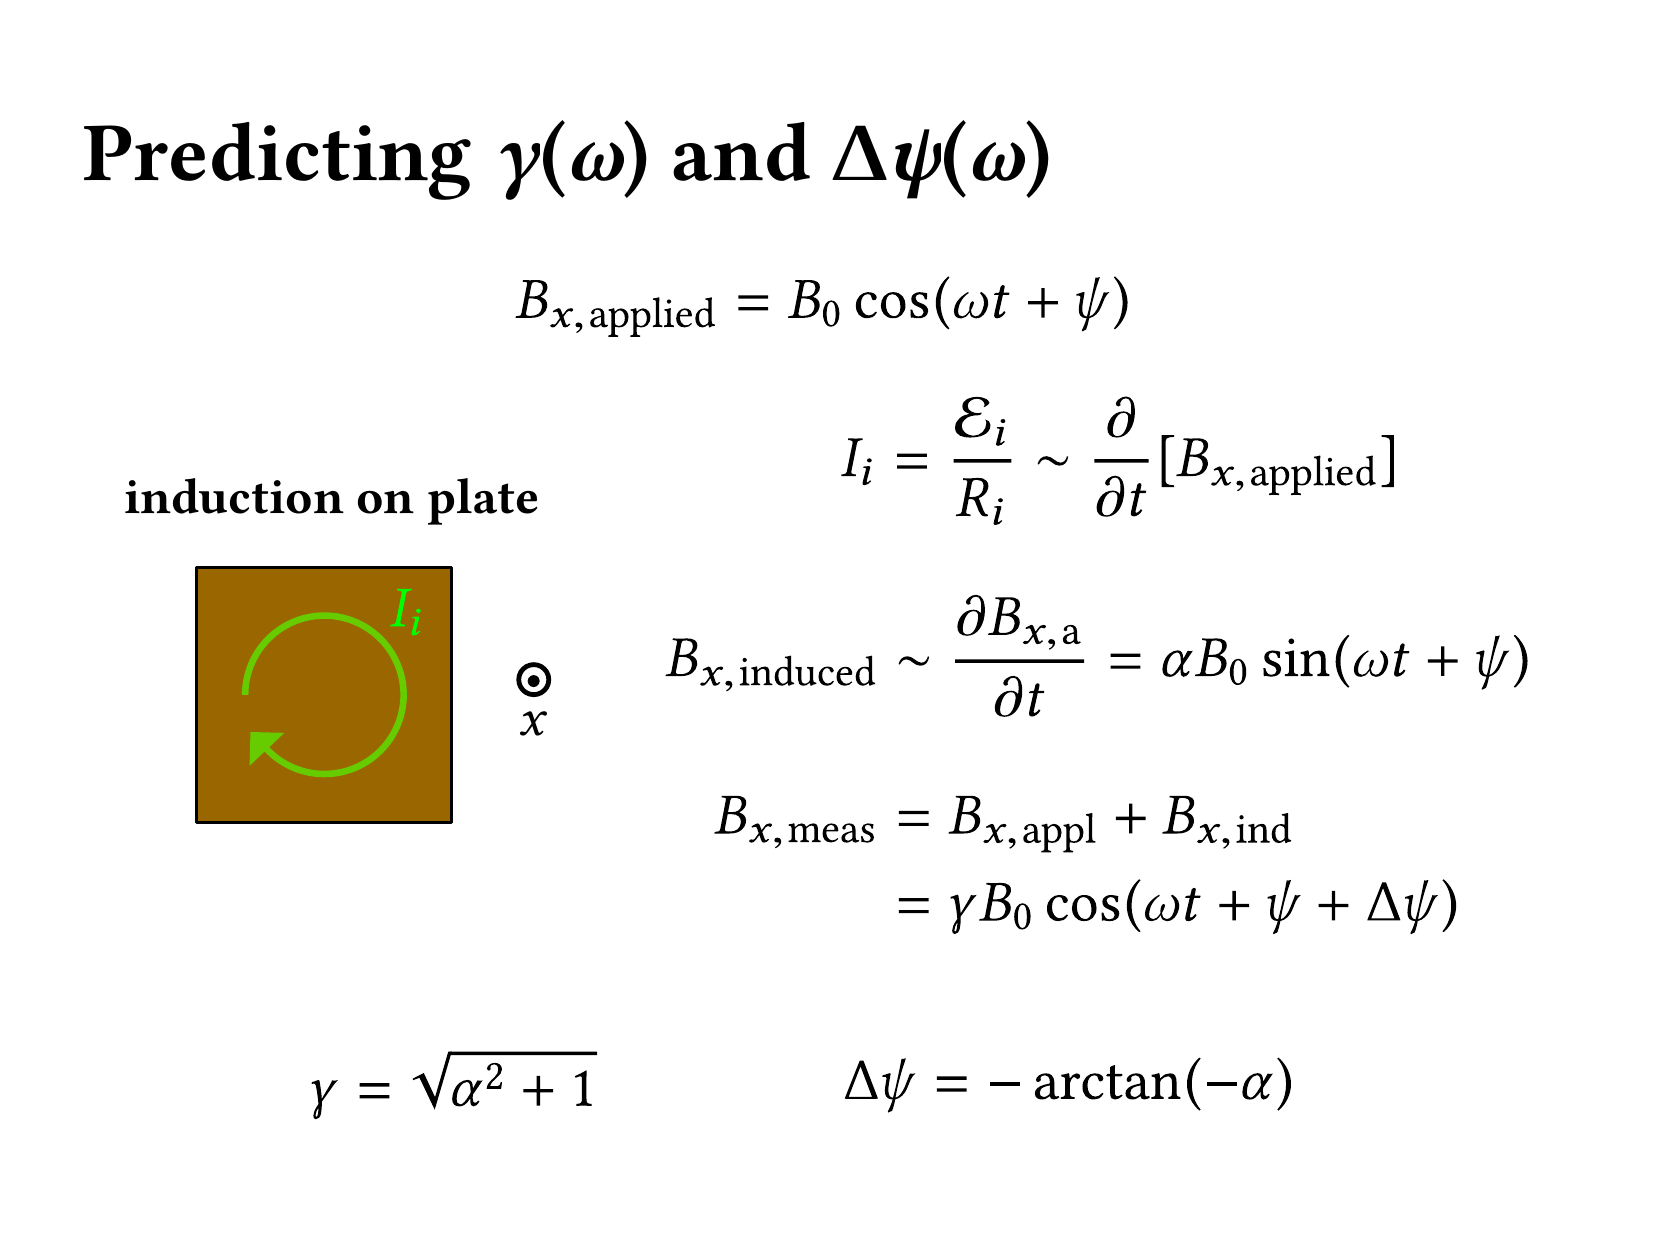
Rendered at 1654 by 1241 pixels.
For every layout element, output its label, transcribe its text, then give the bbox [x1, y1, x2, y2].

text_box [305, 1051, 598, 1120]
text_box [840, 396, 1401, 526]
text_box [528, 675, 540, 679]
text_box x [503, 679, 549, 757]
text_box [664, 594, 1531, 717]
text_box induction on plate [109, 460, 569, 533]
text_box [196, 567, 452, 823]
title Predicting γ(ω) and Δψ(ω) [82, 49, 1571, 257]
text_box [514, 276, 1130, 337]
text_box [842, 1057, 1294, 1113]
text_box [713, 795, 1459, 935]
